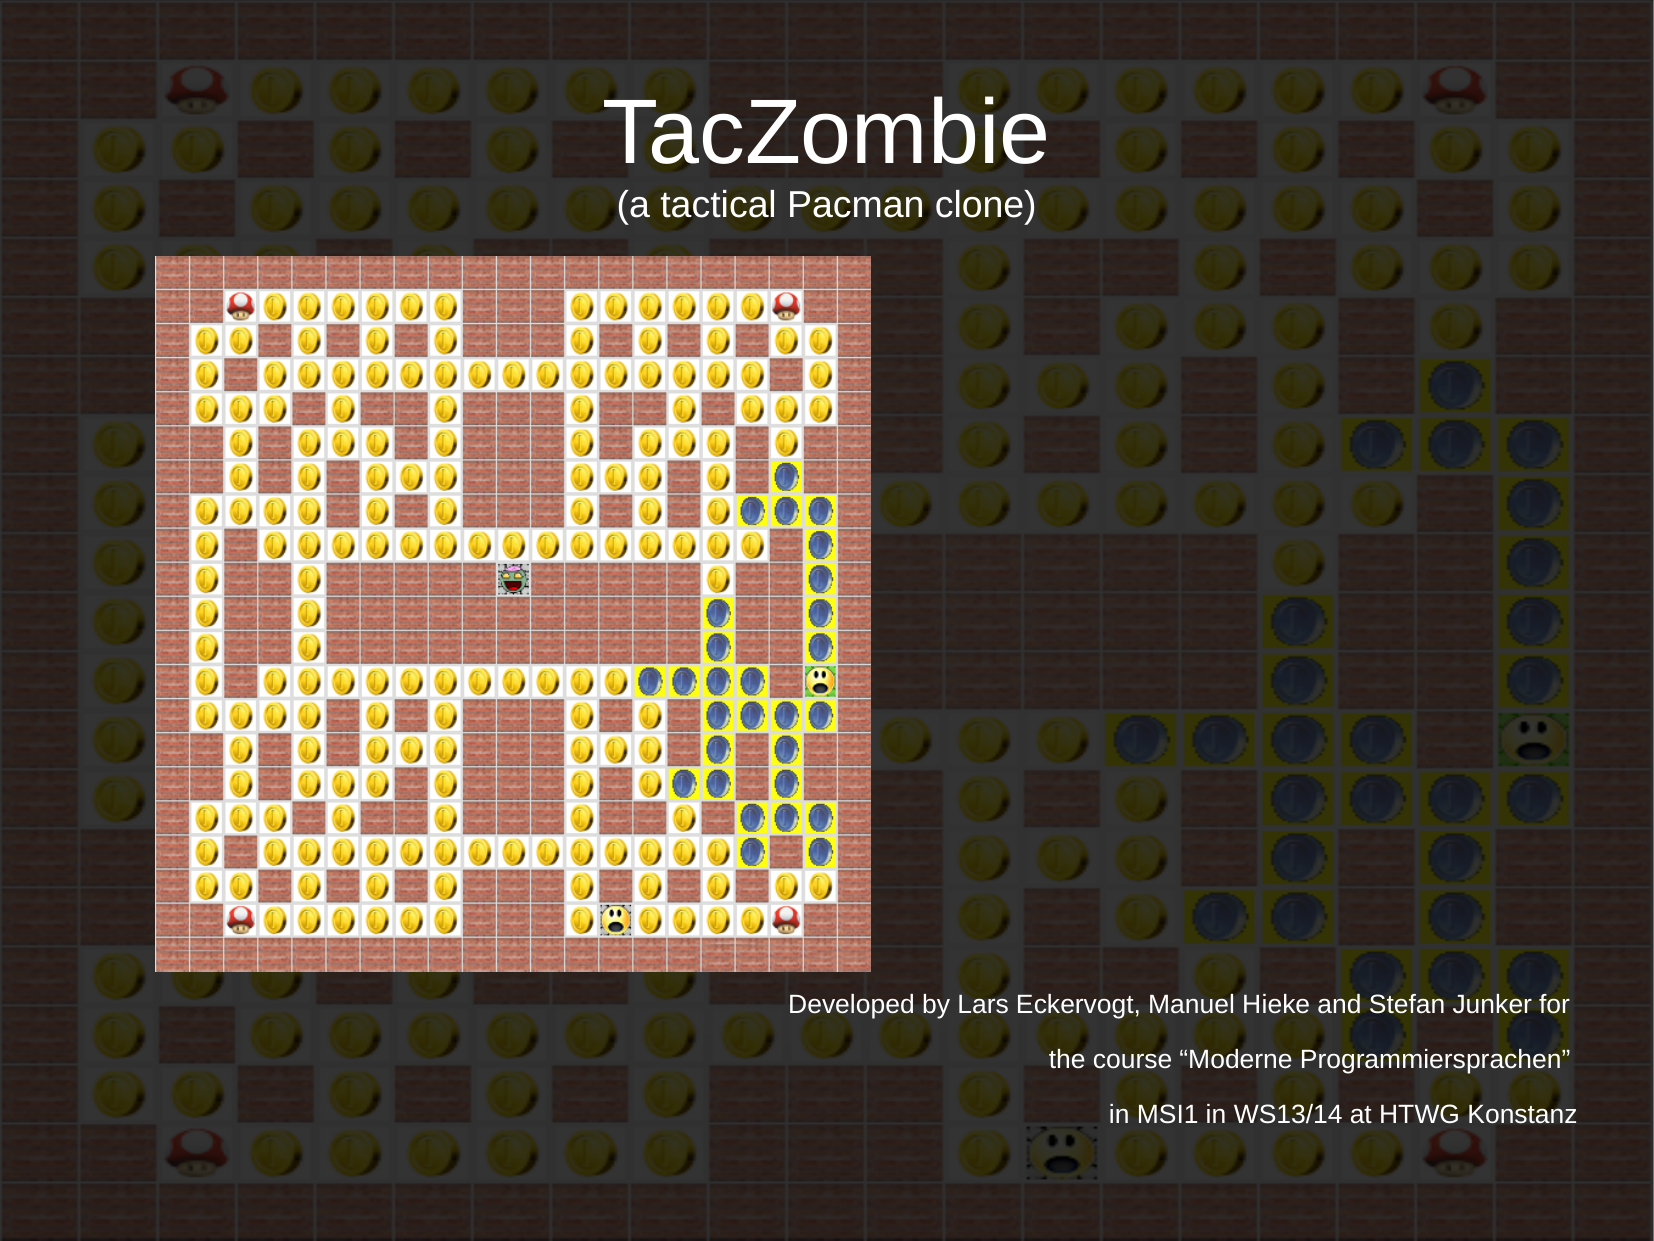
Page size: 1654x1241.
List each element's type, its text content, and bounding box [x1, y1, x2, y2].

list Developed by Lars Eckervogt, Manuel Hieke and Stefan Junker for the course “Moderne Programmiersprachen” in MSI1 in WS13/14 at HTWG Konstanz [90, 990, 1579, 1129]
picture [0, 0, 1654, 1241]
title TacZombie (a tactical Pacman clone) [82, 49, 1571, 257]
